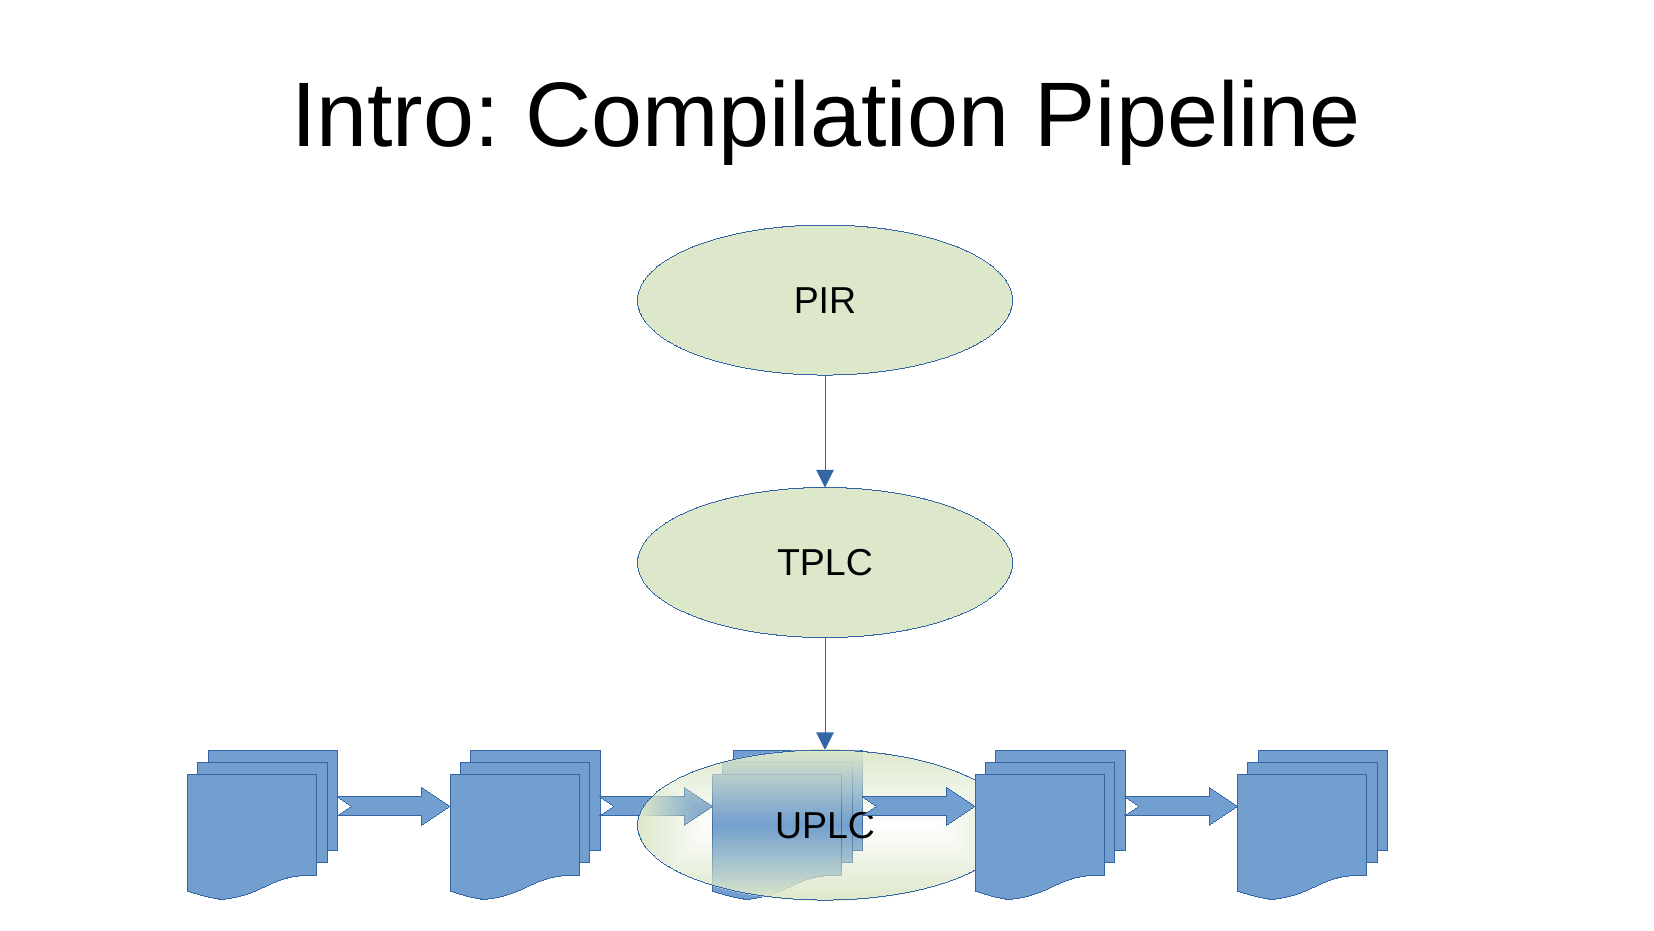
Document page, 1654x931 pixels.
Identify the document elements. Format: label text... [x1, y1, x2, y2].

text_box [862, 750, 1388, 900]
text_box [712, 886, 764, 900]
title Intro: Compilation Pipeline [82, 37, 1571, 193]
text_box [187, 750, 651, 900]
text_box TPLC [637, 487, 1013, 638]
text_box [733, 750, 794, 759]
text_box PIR [637, 225, 1013, 376]
text_box UPLC [637, 750, 975, 901]
